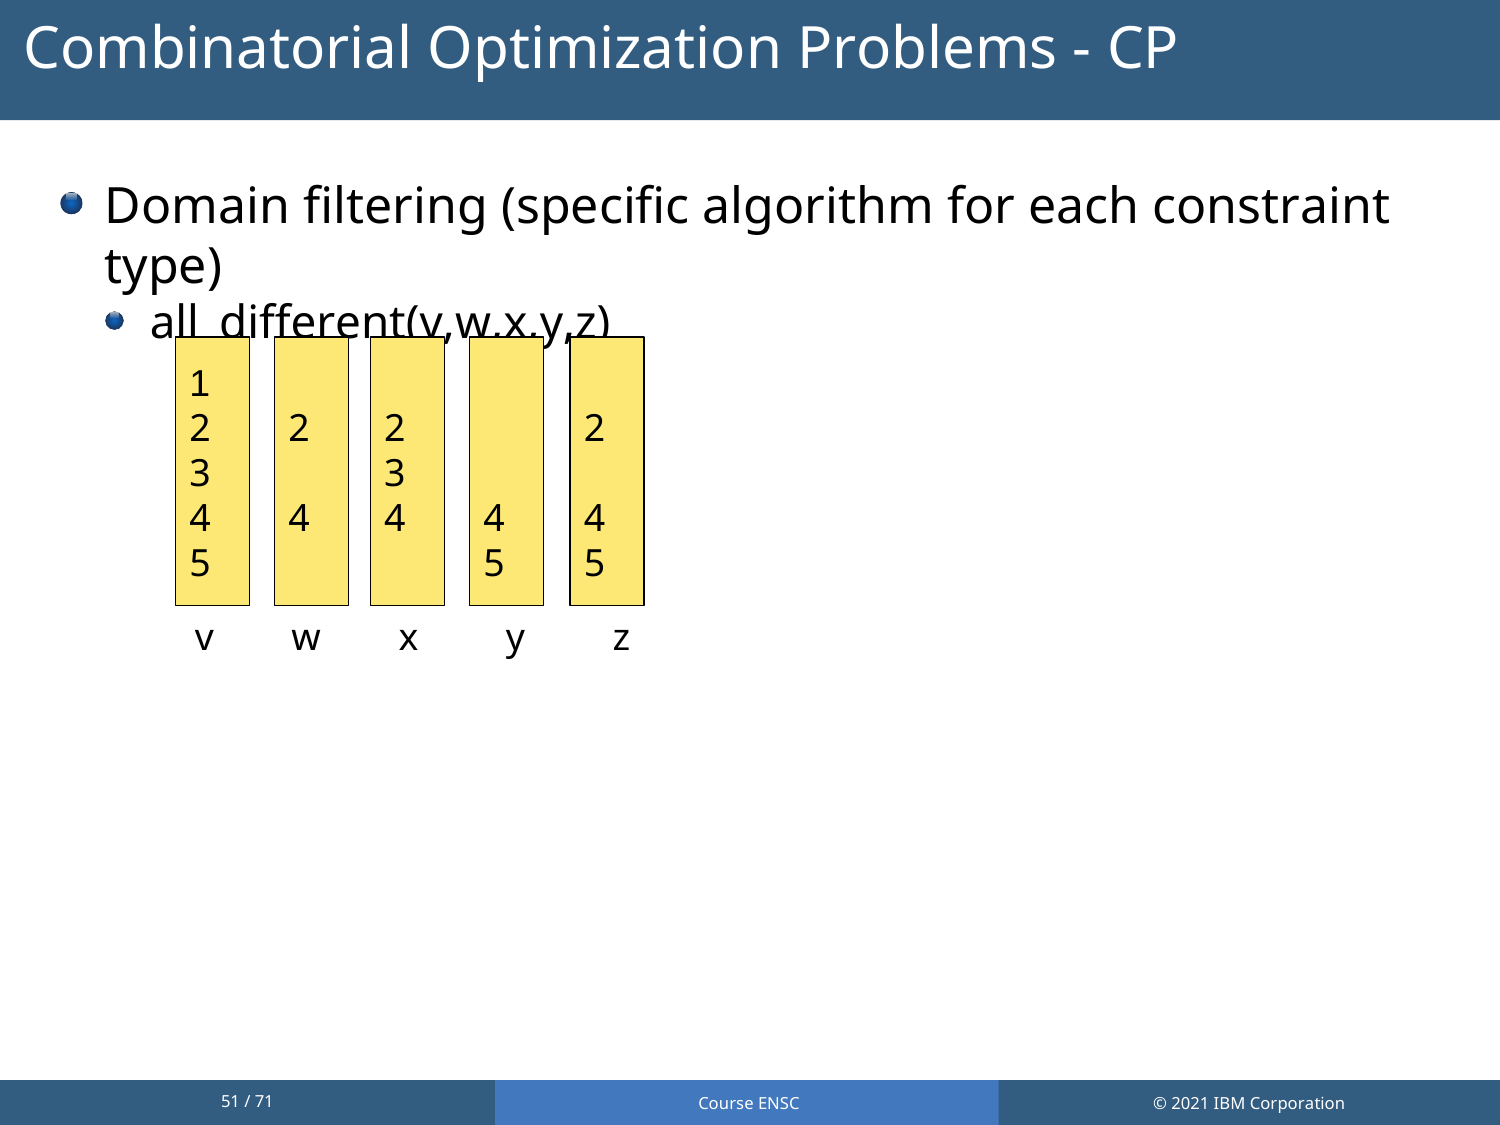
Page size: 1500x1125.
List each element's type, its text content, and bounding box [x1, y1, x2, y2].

title Combinatorial Optimization Problems - CP [0, 0, 1500, 121]
text_box 2 4 5 [570, 337, 644, 606]
text_box v w x y z [180, 605, 632, 666]
list Domain filtering (specific algorithm for each constraint type) all_different(v,w,x,y,z) [45, 165, 1486, 1051]
text_box 4 5 [469, 337, 544, 606]
text_box 2 4 [274, 337, 349, 605]
text_box 2 3 4 [370, 337, 445, 606]
text_box 1 2 3 4 5 [175, 337, 250, 606]
